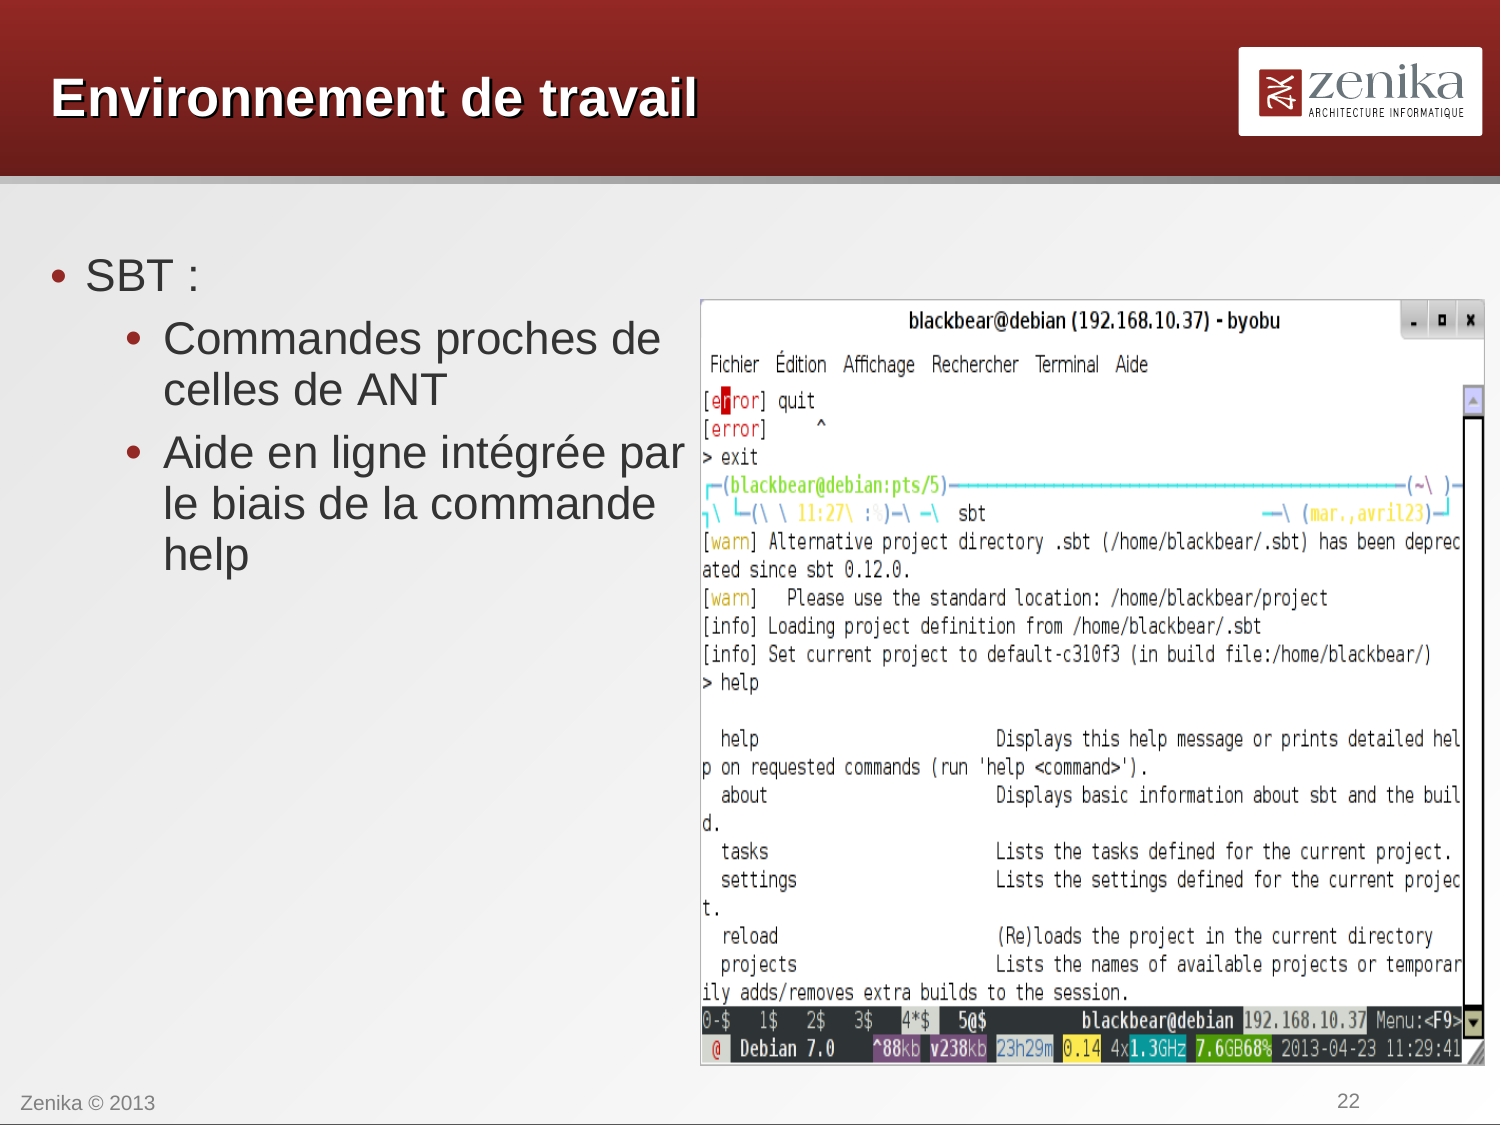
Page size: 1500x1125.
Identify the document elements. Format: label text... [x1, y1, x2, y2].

picture [1257, 58, 1464, 125]
list SBT : Commandes proches de celles de ANT Aide en ligne intégrée par le biais de la commande help [50, 249, 727, 1079]
title Environnement de travail [50, 15, 1206, 180]
picture [700, 299, 1485, 1066]
